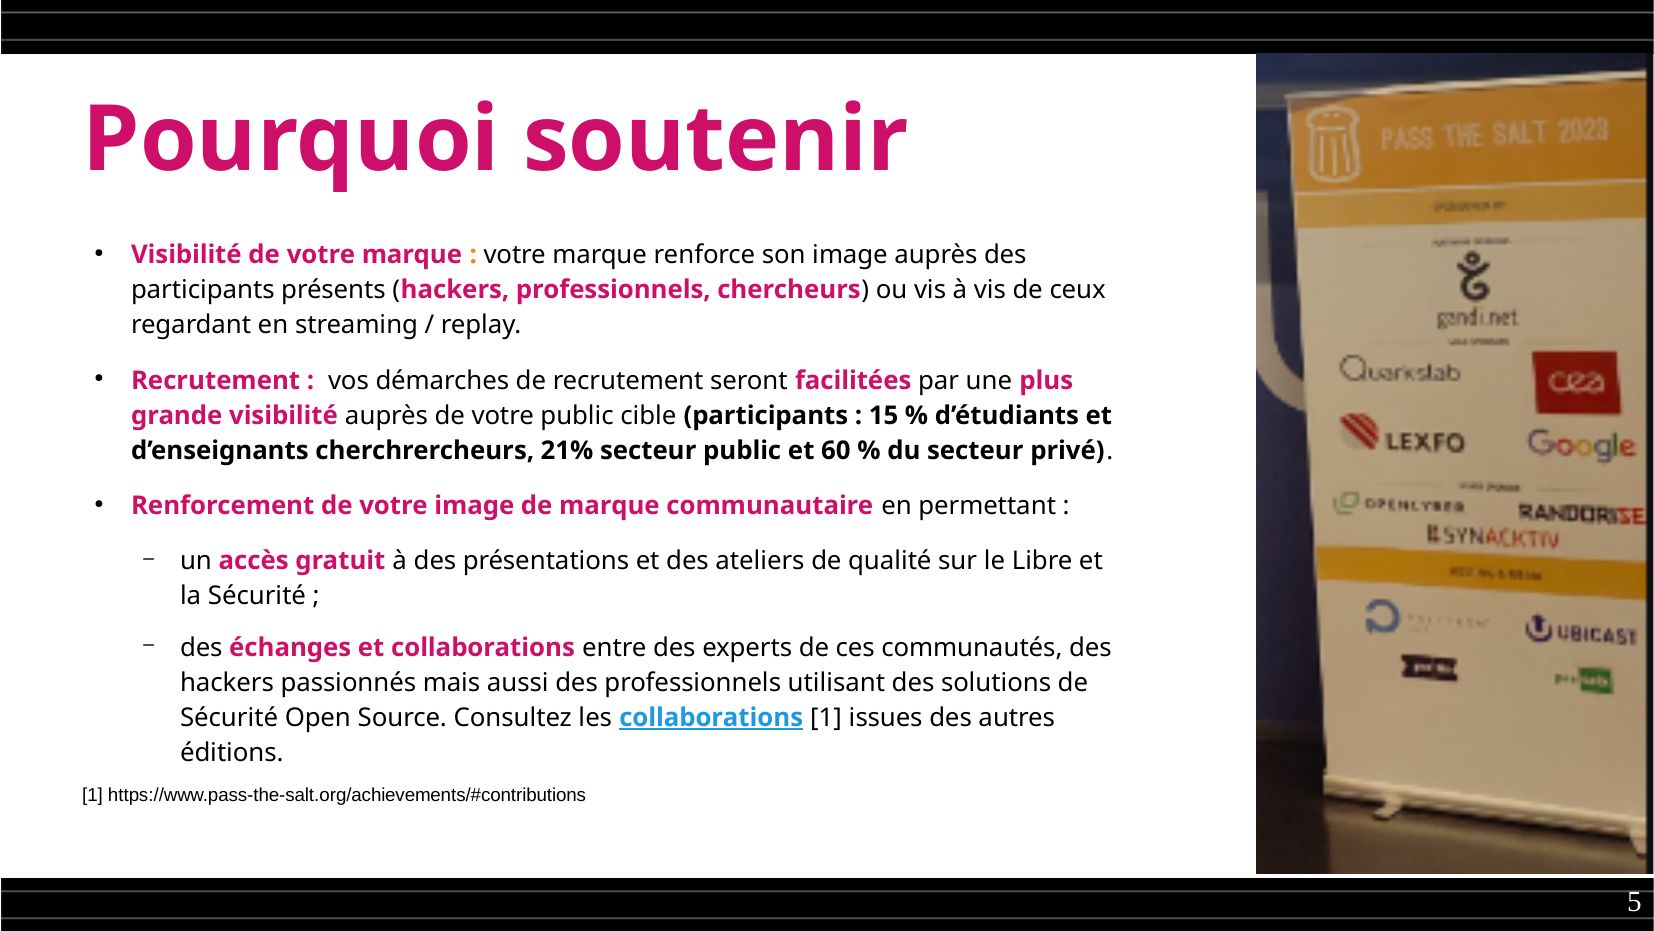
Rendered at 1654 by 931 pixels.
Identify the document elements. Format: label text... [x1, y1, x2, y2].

picture [1, 0, 1654, 875]
picture [1, 878, 1654, 931]
title Pourquoi soutenir [82, 57, 1256, 213]
list Visibilité de votre marque : votre marque renforce son image auprès des participants présents (hackers, professionnels, chercheurs) ou vis à vis de ceux regardant en streaming / replay. Recrutement : vos démarches de recrutement seront facilitées par une plus grande visibilité auprès de votre public cible (participants : 15 % d’étudiants et d’enseignants cherchrercheurs, 21% secteur public et 60 % du secteur privé). Renforcement de votre image de marque communautaire en permettant : un accès gratuit à des présentations et des ateliers de qualité sur le Libre et la Sécurité ; des échanges et collaborations entre des experts de ces communautés, des hackers passionnés mais aussi des professionnels utilisant des solutions de Sécurité Open Source. Consultez les collaborations [1] issues des autres éditions. [1] https://www.pass-the-salt.org/achievements/#contributions [82, 236, 1123, 851]
